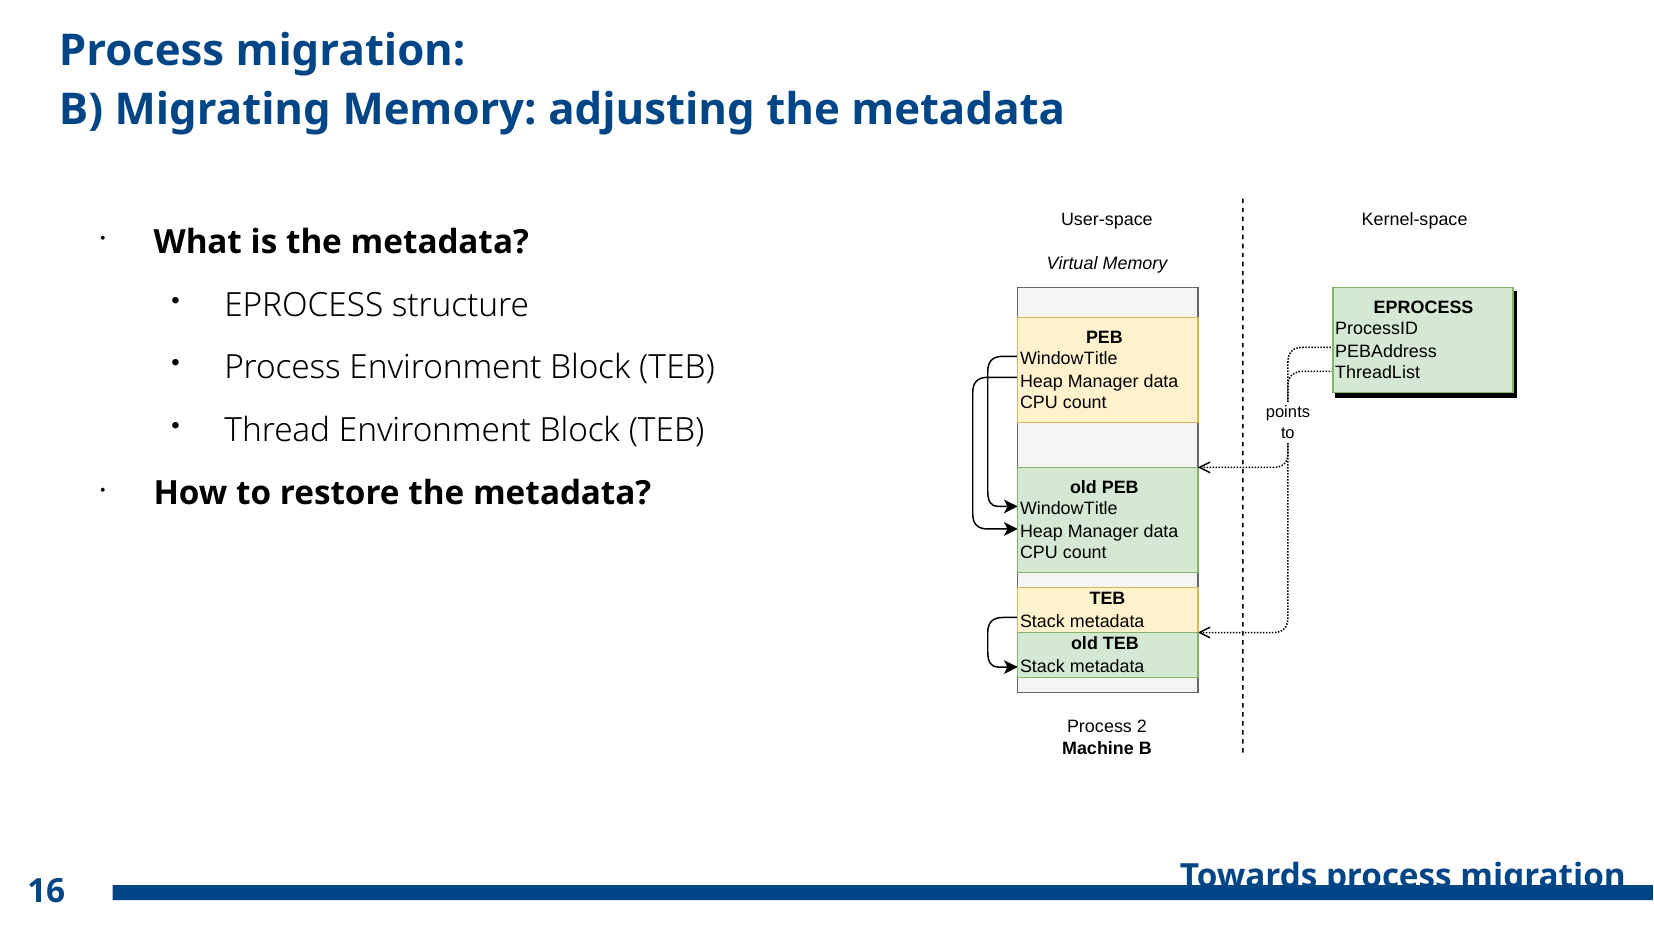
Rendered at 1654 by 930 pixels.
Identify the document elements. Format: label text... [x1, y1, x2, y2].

title Process migration: B) Migrating Memory: adjusting the metadata [58, 26, 1594, 138]
chart [960, 194, 1653, 786]
list What is the metadata? EPROCESS structure Process Environment Block (TEB) Thread Environment Block (TEB) How to restore the metadata? [82, 217, 960, 757]
